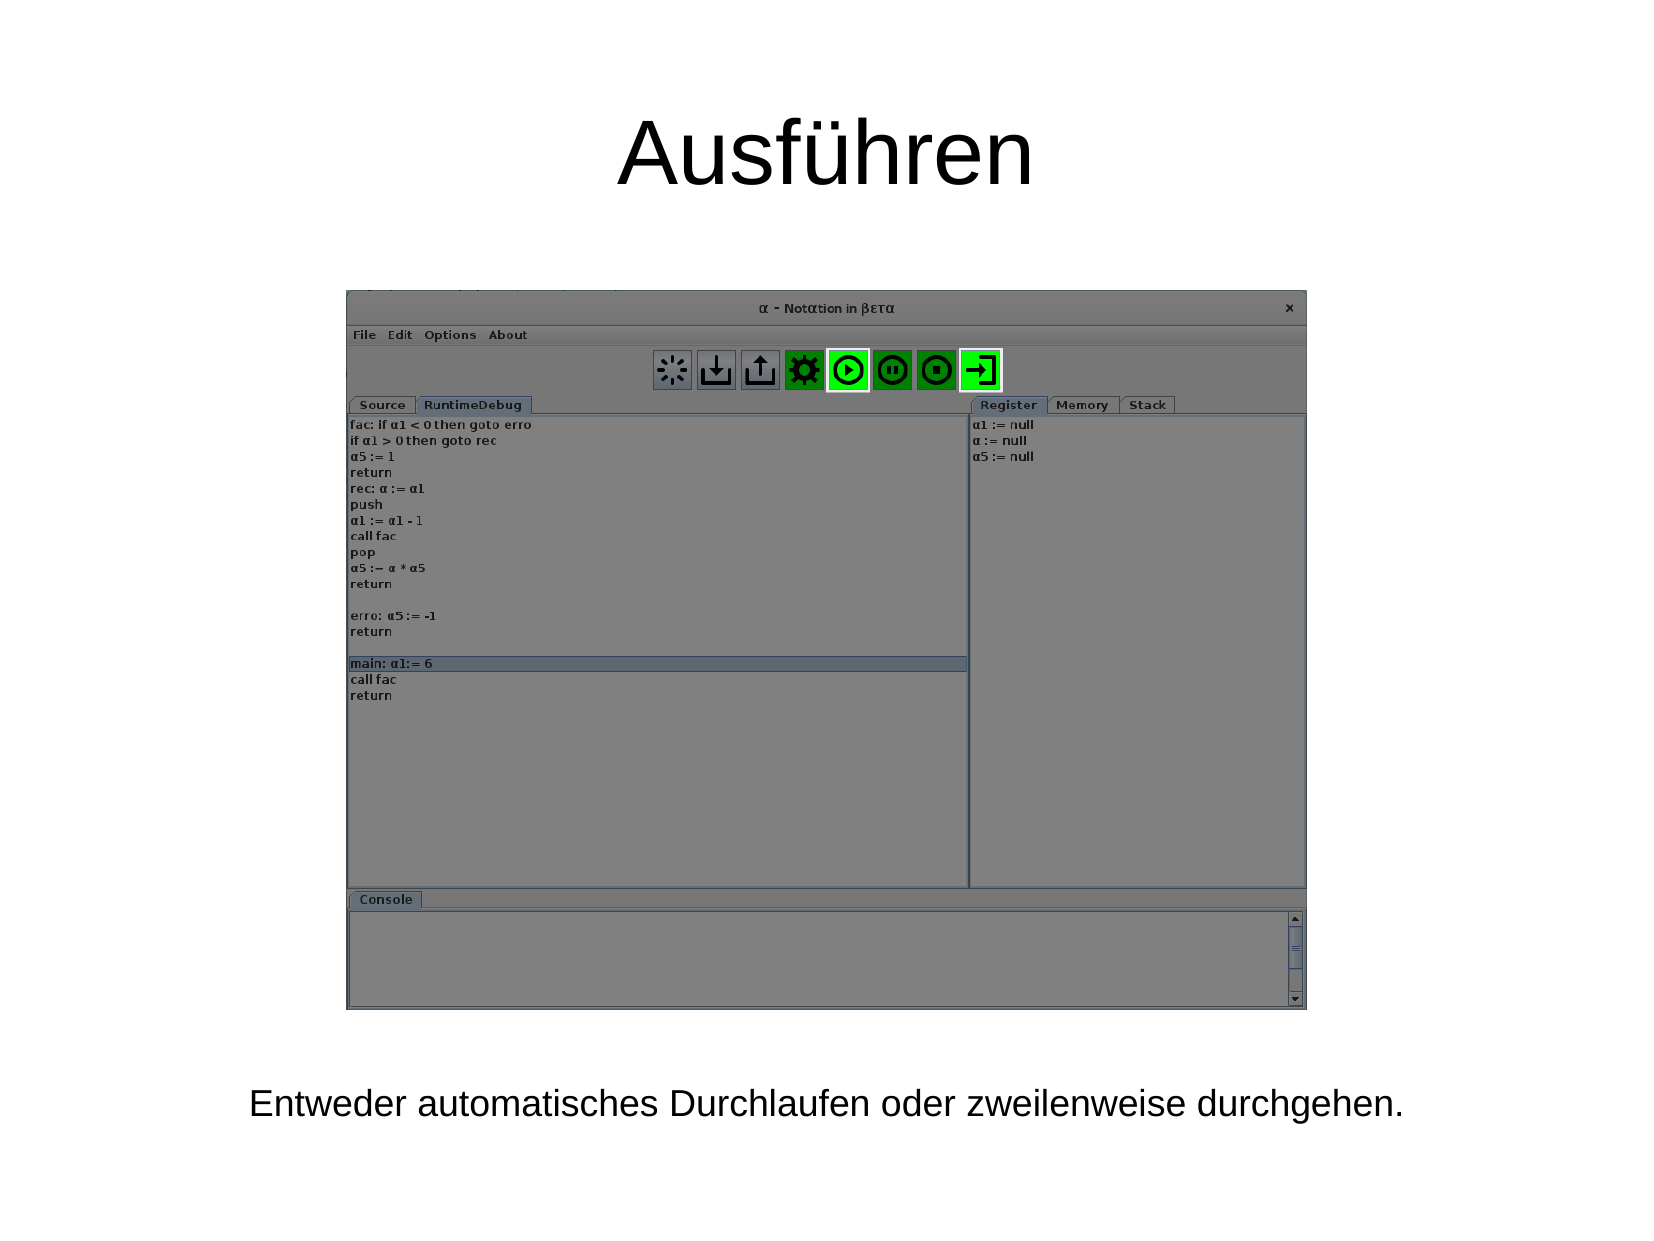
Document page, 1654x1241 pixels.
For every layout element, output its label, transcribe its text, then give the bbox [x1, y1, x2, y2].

text_box Entweder automatisches Durchlaufen oder zweilenweise durchgehen. [82, 1074, 1571, 1132]
title Ausführen [82, 49, 1571, 257]
picture [346, 290, 1307, 1010]
